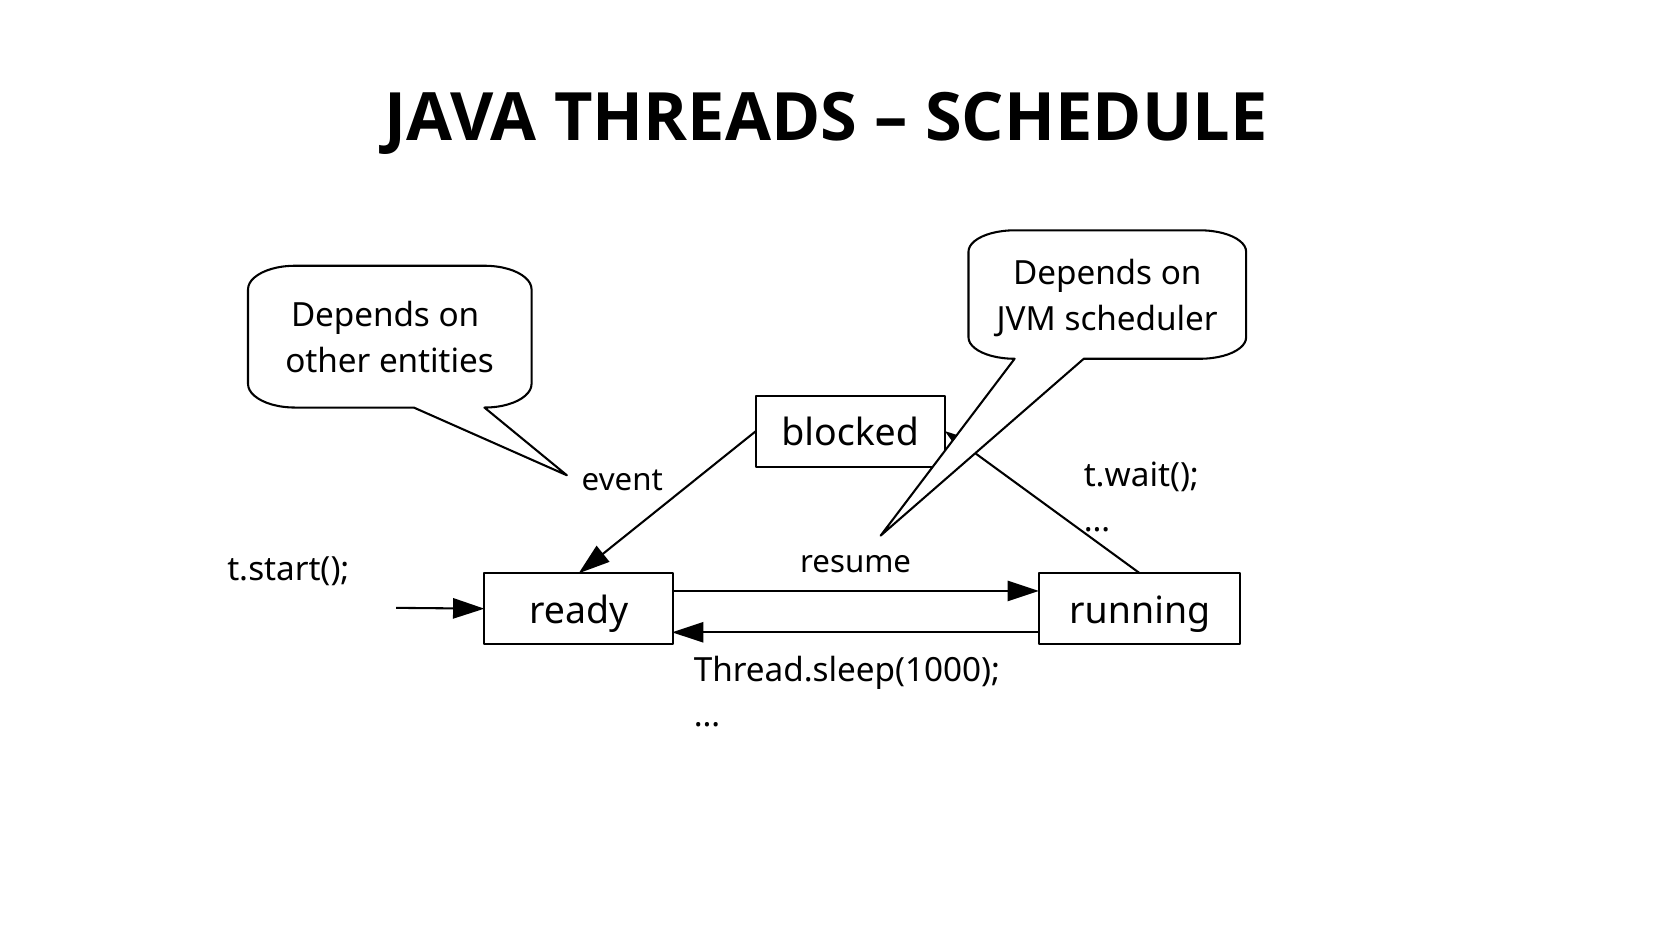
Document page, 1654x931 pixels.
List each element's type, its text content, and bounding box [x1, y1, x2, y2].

text_box blocked [755, 395, 945, 467]
text_box Depends on JVM scheduler [880, 230, 1247, 536]
text_box resume [785, 531, 934, 585]
text_box t.wait(); … [1068, 443, 1288, 546]
text_box t.start(); [212, 537, 443, 597]
text_box event [566, 449, 691, 508]
text_box Depends on other entities [248, 265, 567, 476]
text_box ready [484, 573, 674, 645]
title JAVA THREADS – SCHEDULE [82, 36, 1571, 193]
text_box running [1039, 573, 1241, 645]
text_box Thread.sleep(1000); … [679, 638, 1117, 741]
